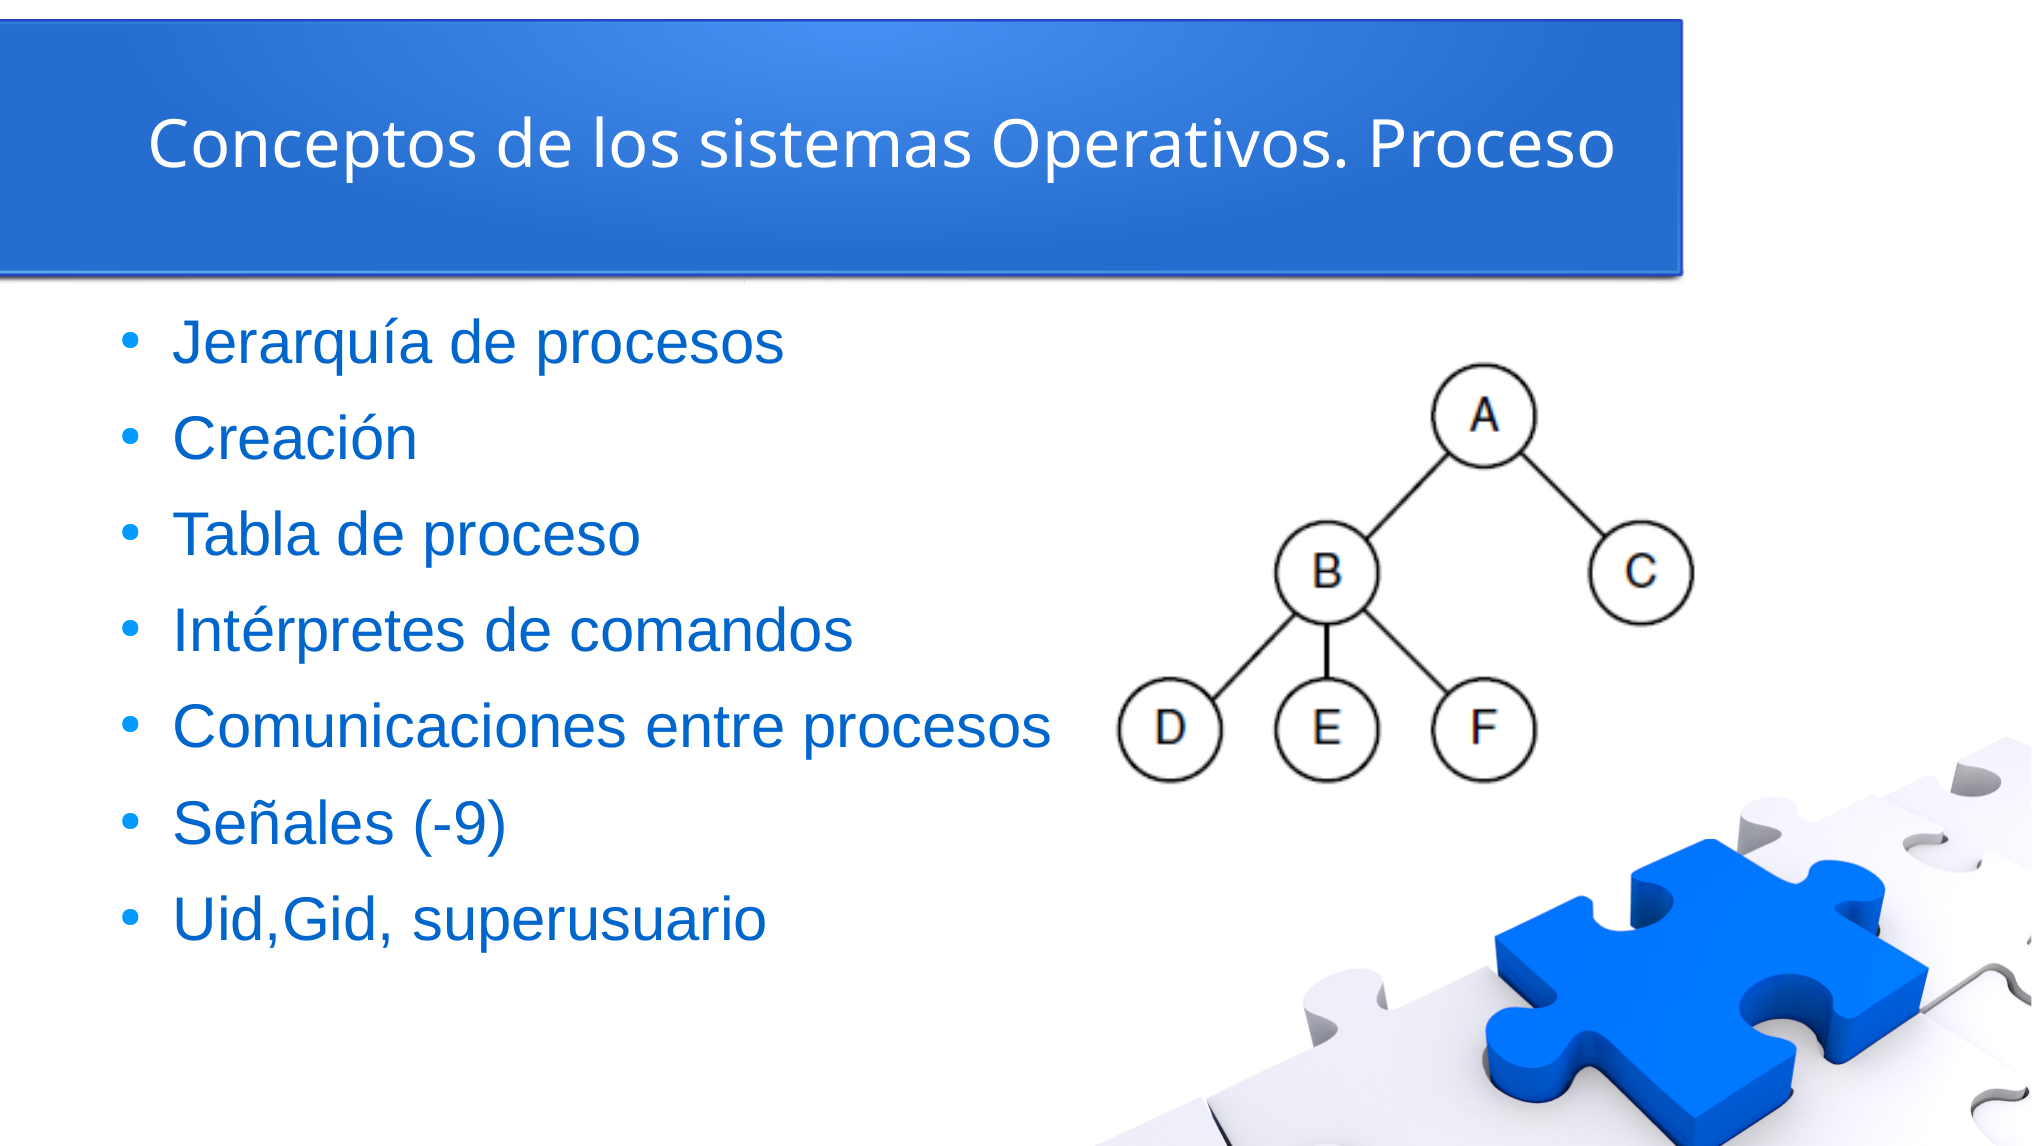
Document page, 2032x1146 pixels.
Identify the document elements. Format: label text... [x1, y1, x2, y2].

list Jerarquía de procesos Creación Tabla de proceso Intérpretes de comandos Comunicaciones entre procesos Señales (-9) Uid,Gid, superusuario [101, 307, 1619, 957]
title Conceptos de los sistemas Operativos. Proceso [101, 45, 1666, 237]
picture [1062, 308, 2032, 1146]
picture [0, 19, 1689, 284]
